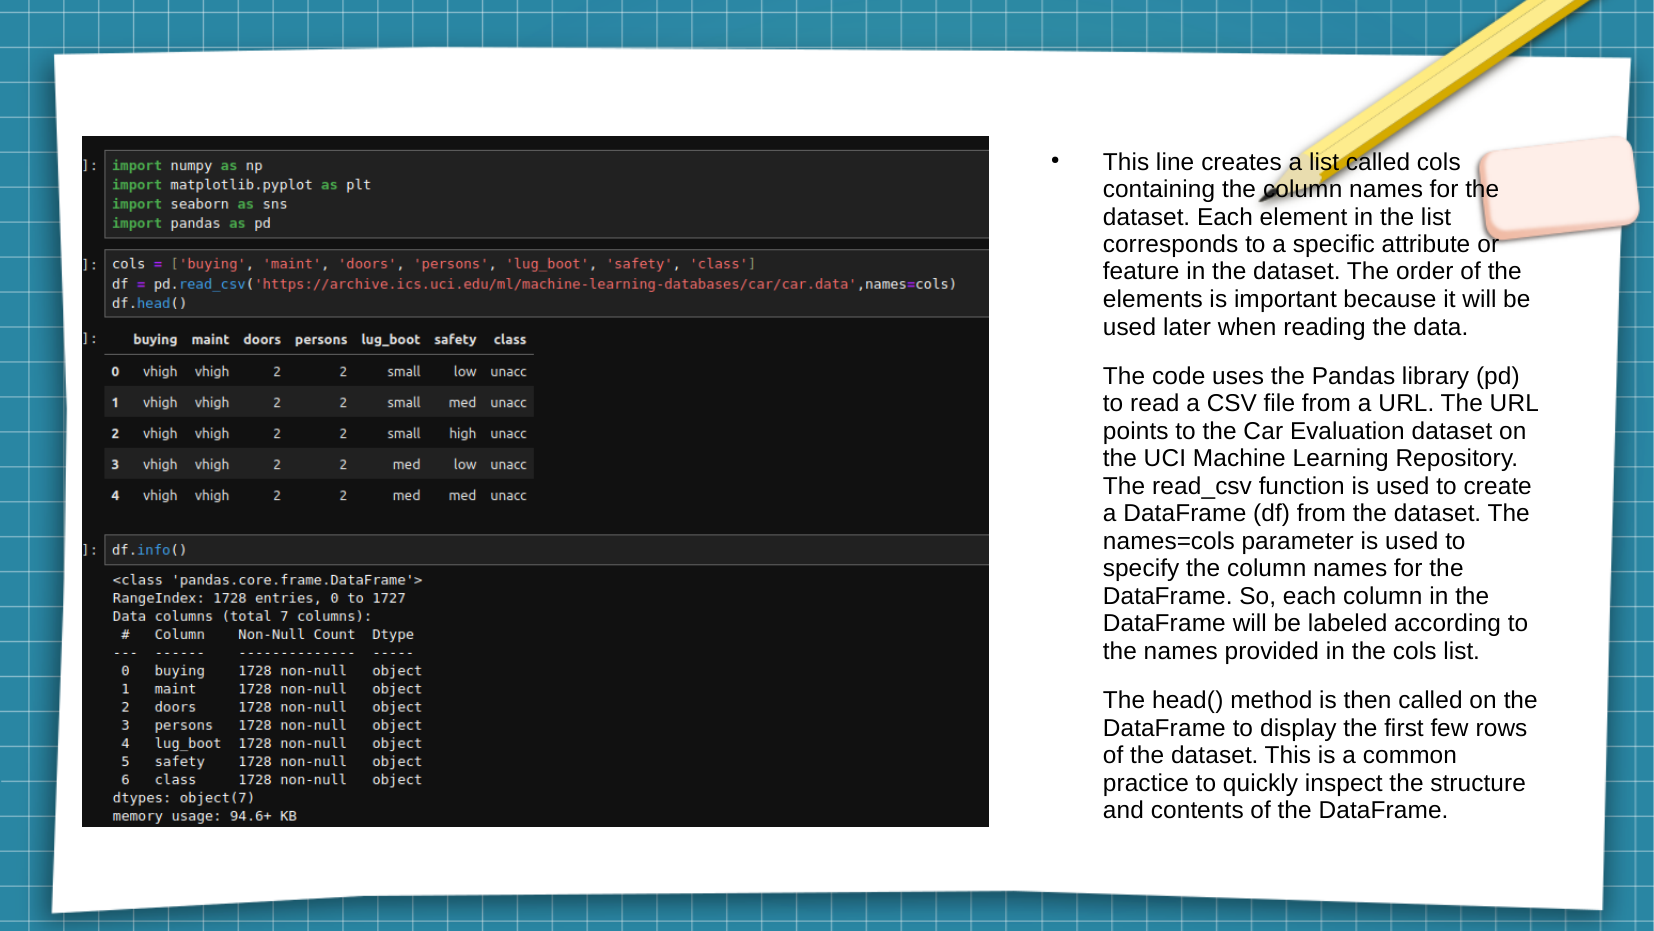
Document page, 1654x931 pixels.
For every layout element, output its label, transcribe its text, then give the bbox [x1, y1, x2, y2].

list This line creates a list called cols containing the column names for the dataset. Each element in the list corresponds to a specific attribute or feature in the dataset. The order of the elements is important because it will be used later when reading the data. The code uses the Pandas library (pd) to read a CSV file from a URL. The URL points to the Car Evaluation dataset on the UCI Machine Learning Repository. The read_csv function is used to create a DataFrame (df) from the dataset. The names=cols parameter is used to specify the column names for the DataFrame. So, each column in the DataFrame will be labeled according to the names provided in the cols list. The head() method is then called on the DataFrame to display the first few rows of the dataset. This is a common practice to quickly inspect the structure and contents of the DataFrame. [1033, 147, 1542, 835]
picture [0, 0, 1654, 931]
